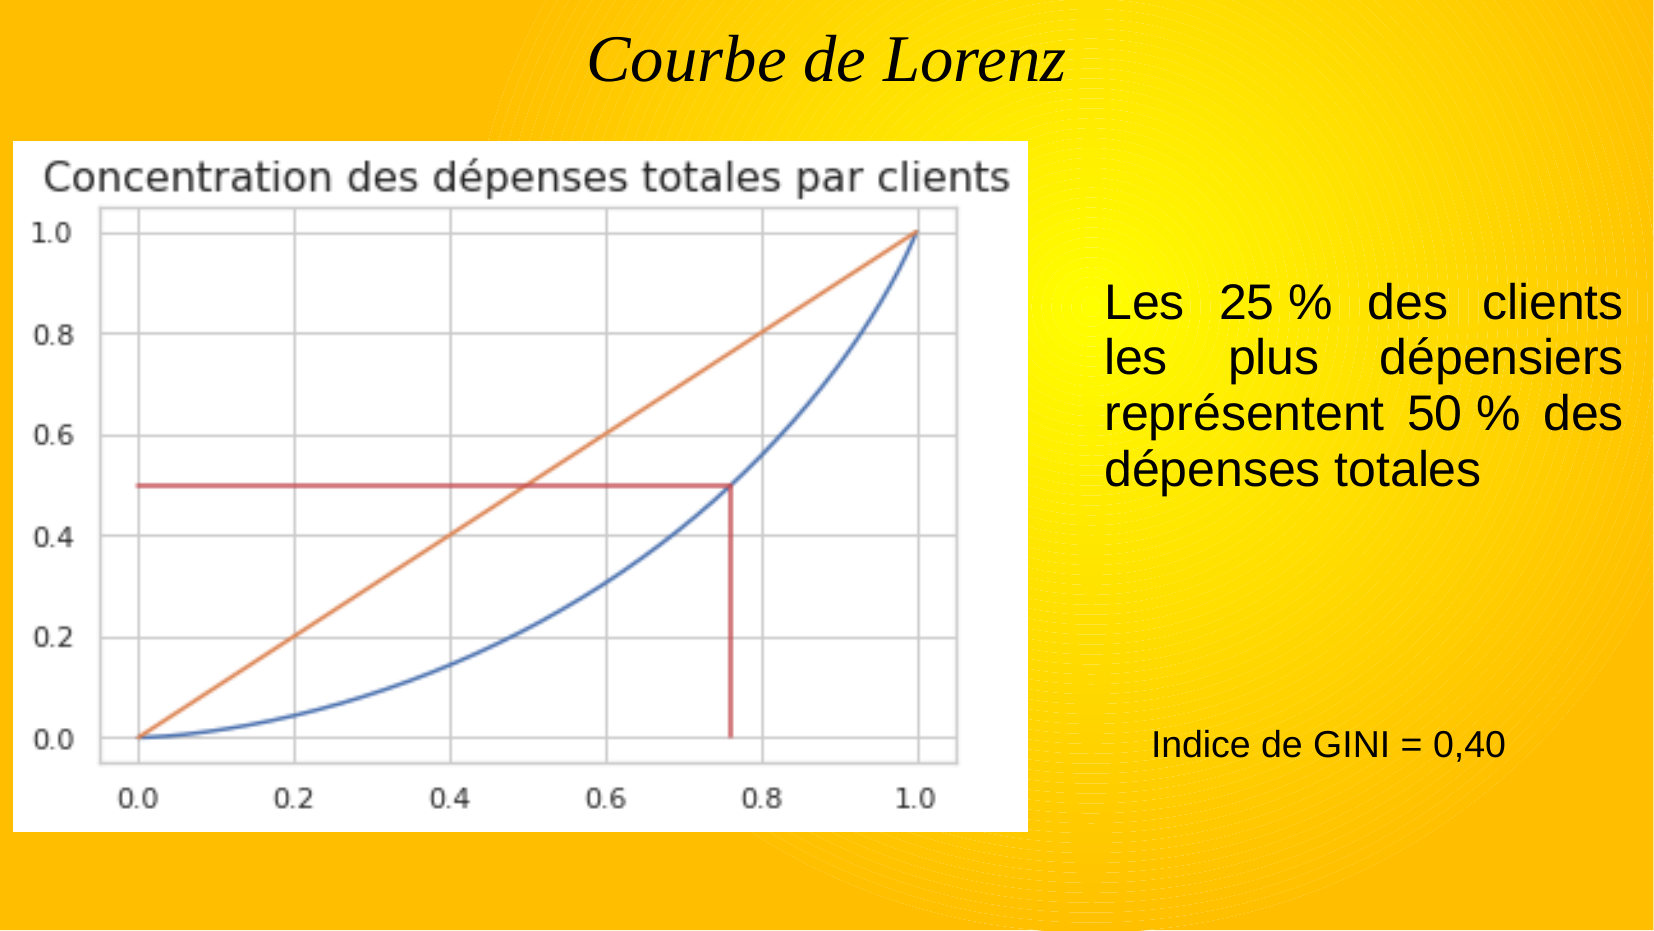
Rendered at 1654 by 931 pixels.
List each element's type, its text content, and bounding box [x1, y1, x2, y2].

picture [13, 141, 1028, 832]
list Les 25 % des clients les plus dépensiers représentent 50 % des dépenses totales [1033, 218, 1625, 521]
title Courbe de Lorenz [0, 0, 1654, 119]
text_box Indice de GINI = 0,40 [1122, 716, 1536, 816]
